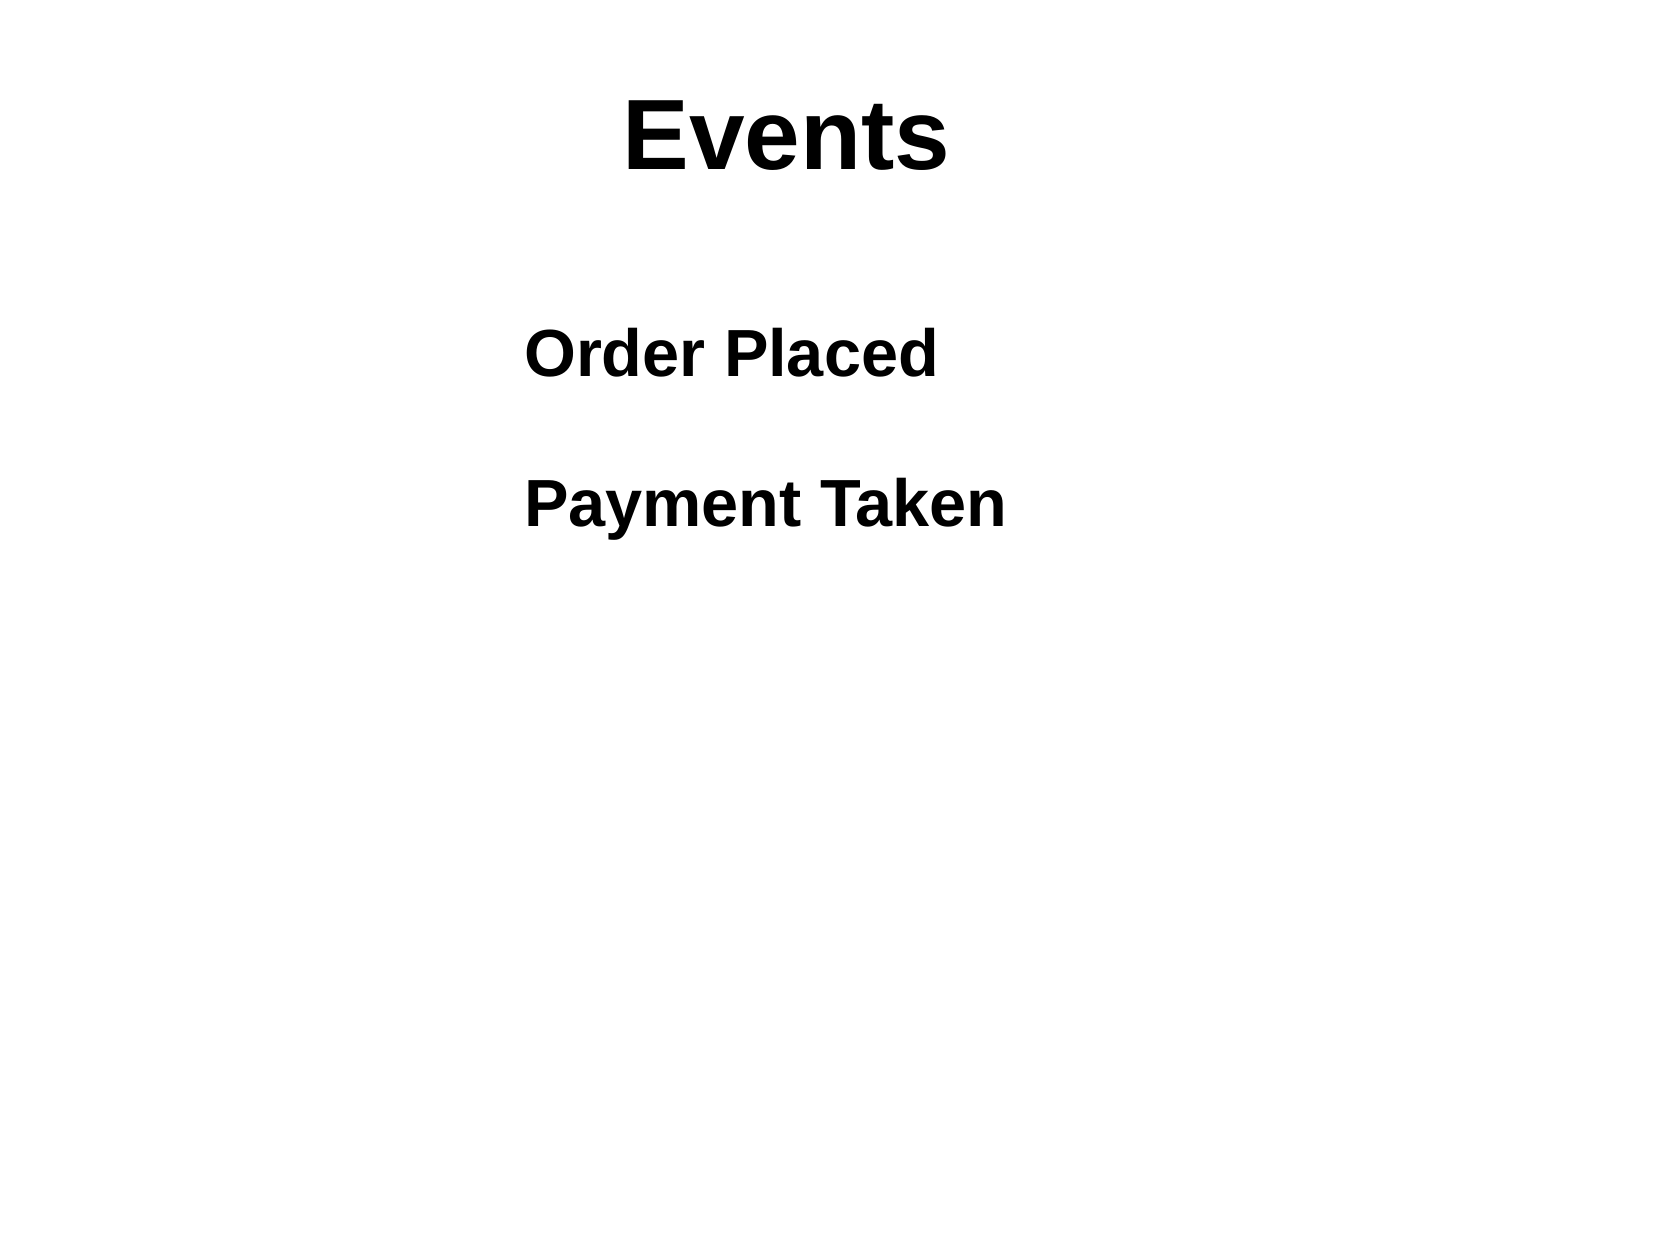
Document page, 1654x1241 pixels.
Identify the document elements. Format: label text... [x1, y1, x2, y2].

text_box Events [509, 71, 1063, 237]
text_box Payment Taken [509, 458, 1063, 623]
text_box Order Placed [509, 308, 1063, 458]
